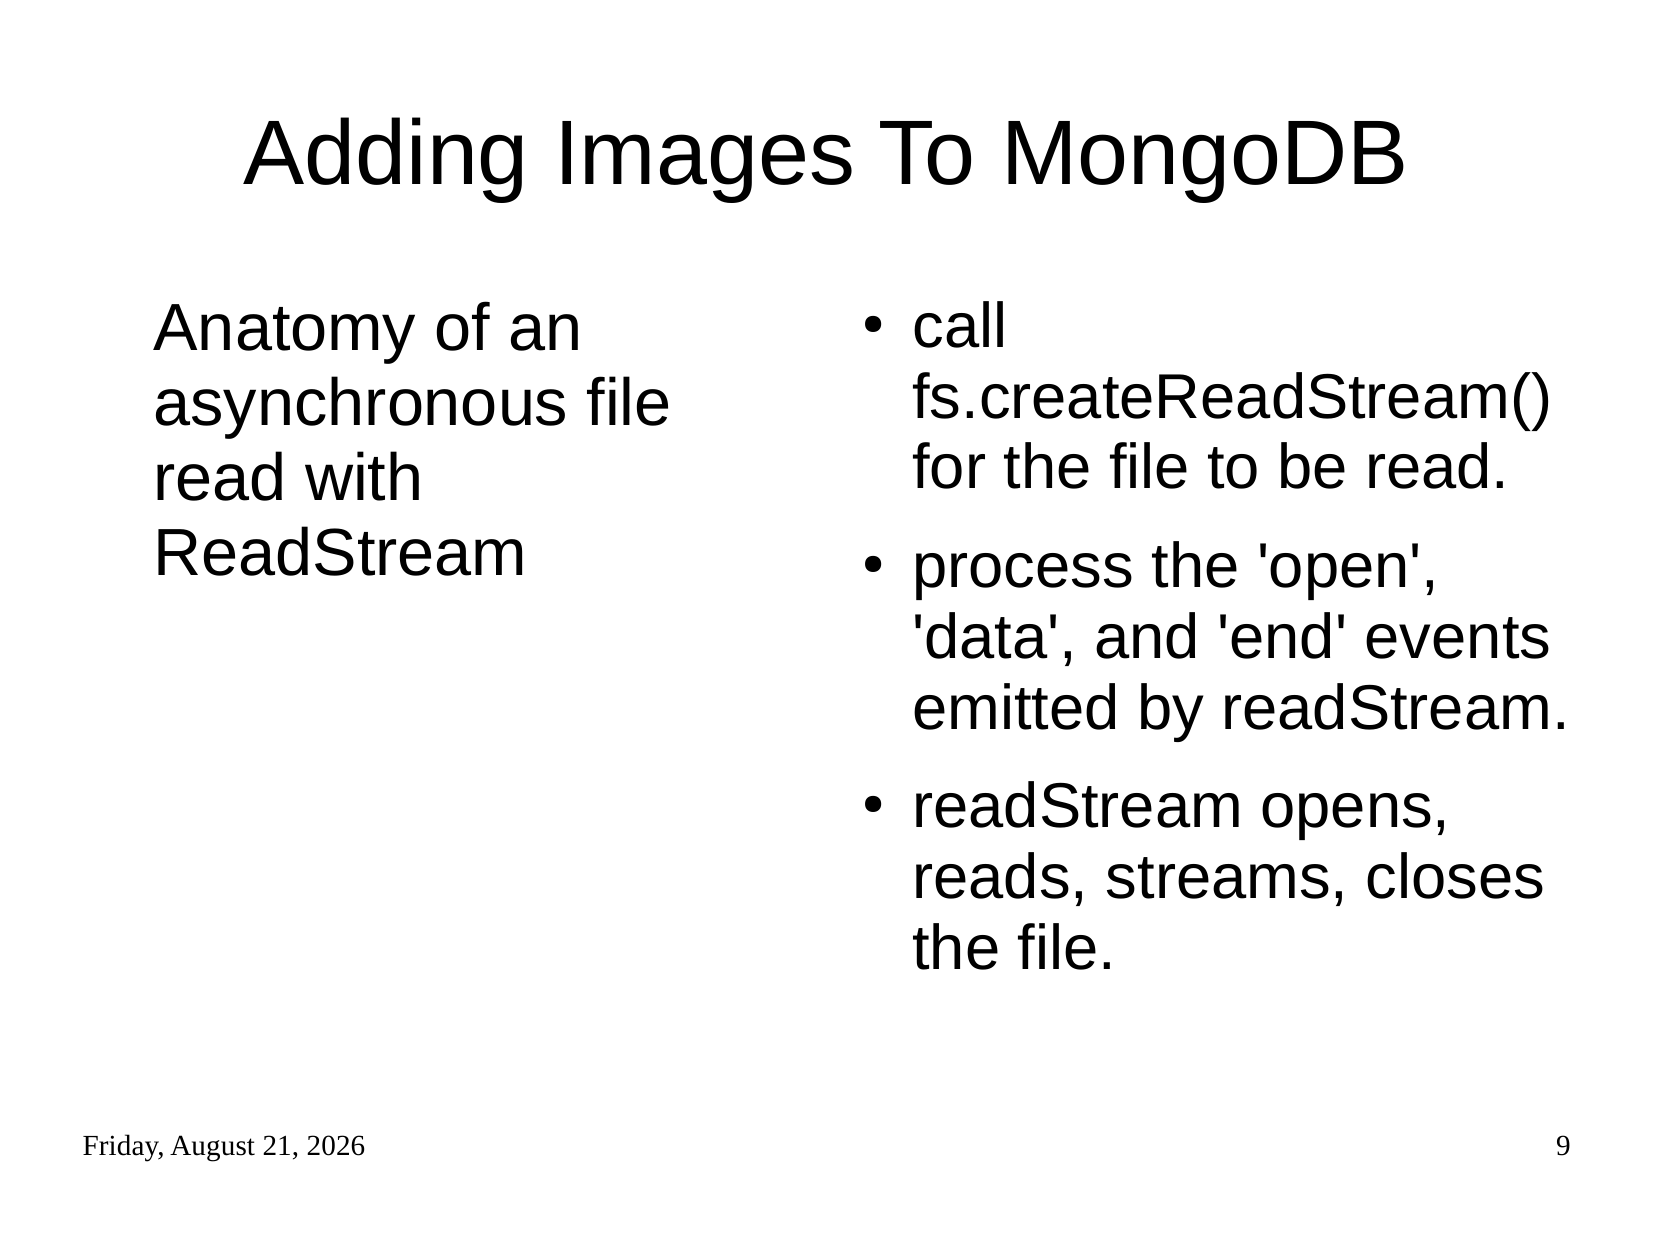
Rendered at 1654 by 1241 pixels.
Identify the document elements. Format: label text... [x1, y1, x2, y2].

list Anatomy of an asynchronous file read with ReadStream [82, 290, 809, 1010]
list call fs.createReadStream() for the file to be read. process the 'open', 'data', and 'end' events emitted by readStream. readStream opens, reads, streams, closes the file. [845, 290, 1572, 1010]
title Adding Images To MongoDB [82, 49, 1571, 257]
